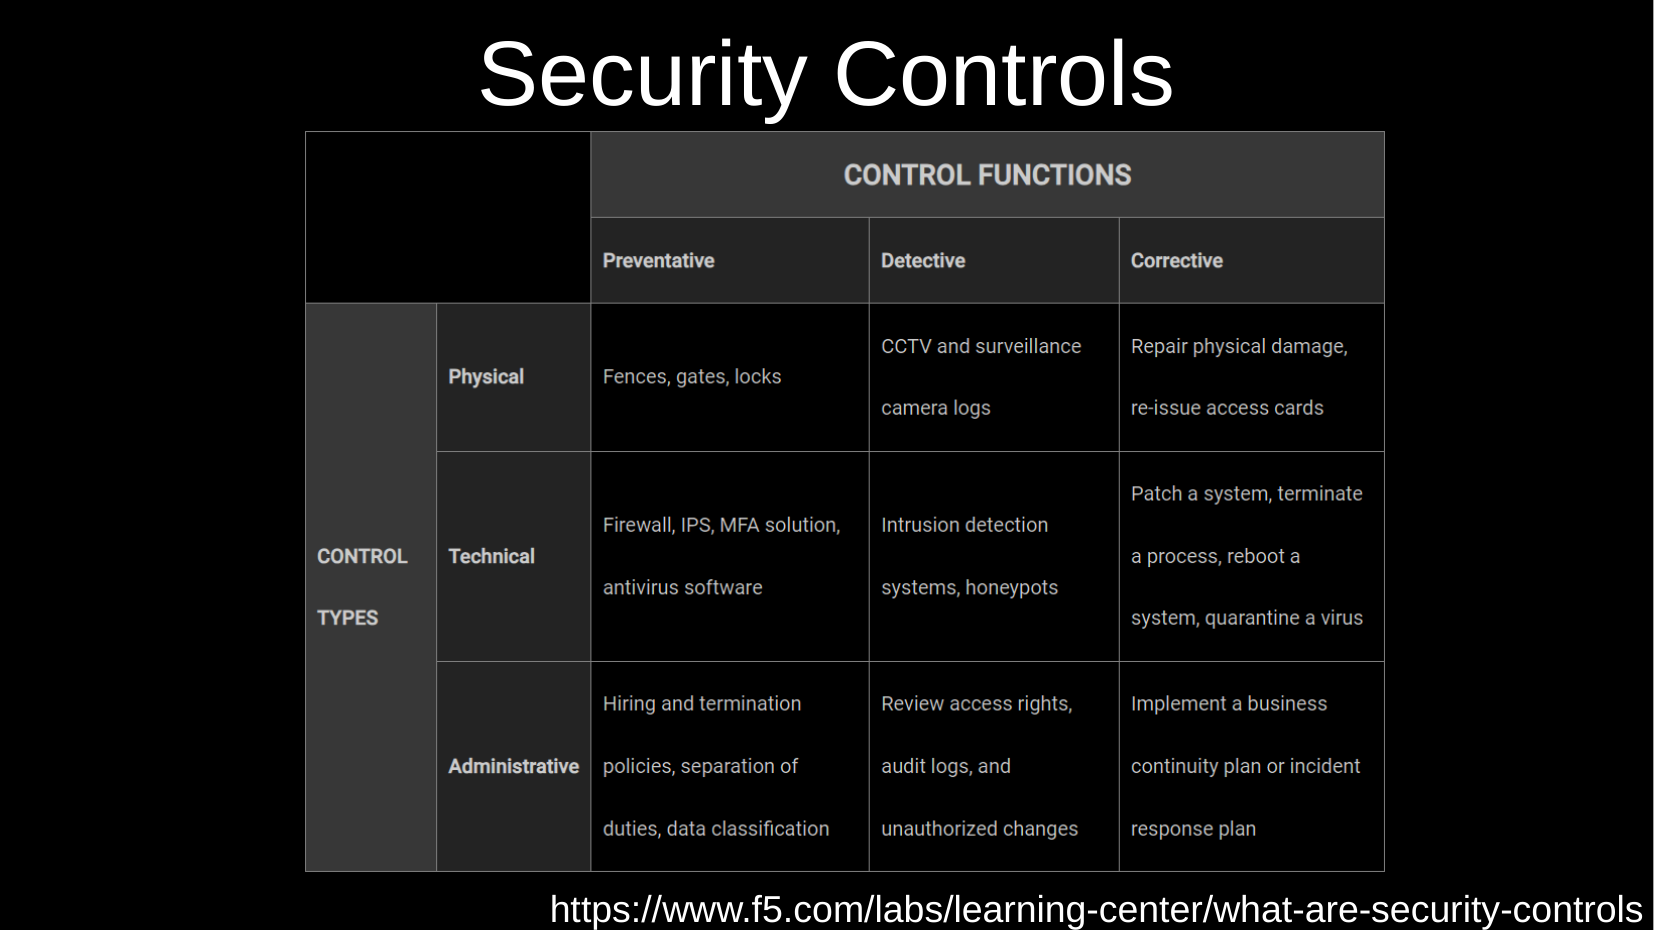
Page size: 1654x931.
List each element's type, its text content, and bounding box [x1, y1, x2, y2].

text_box https://www.f5.com/labs/learning-center/what-are-security-controls [535, 880, 1654, 931]
picture [300, 127, 1388, 876]
title Security Controls [82, 0, 1571, 152]
